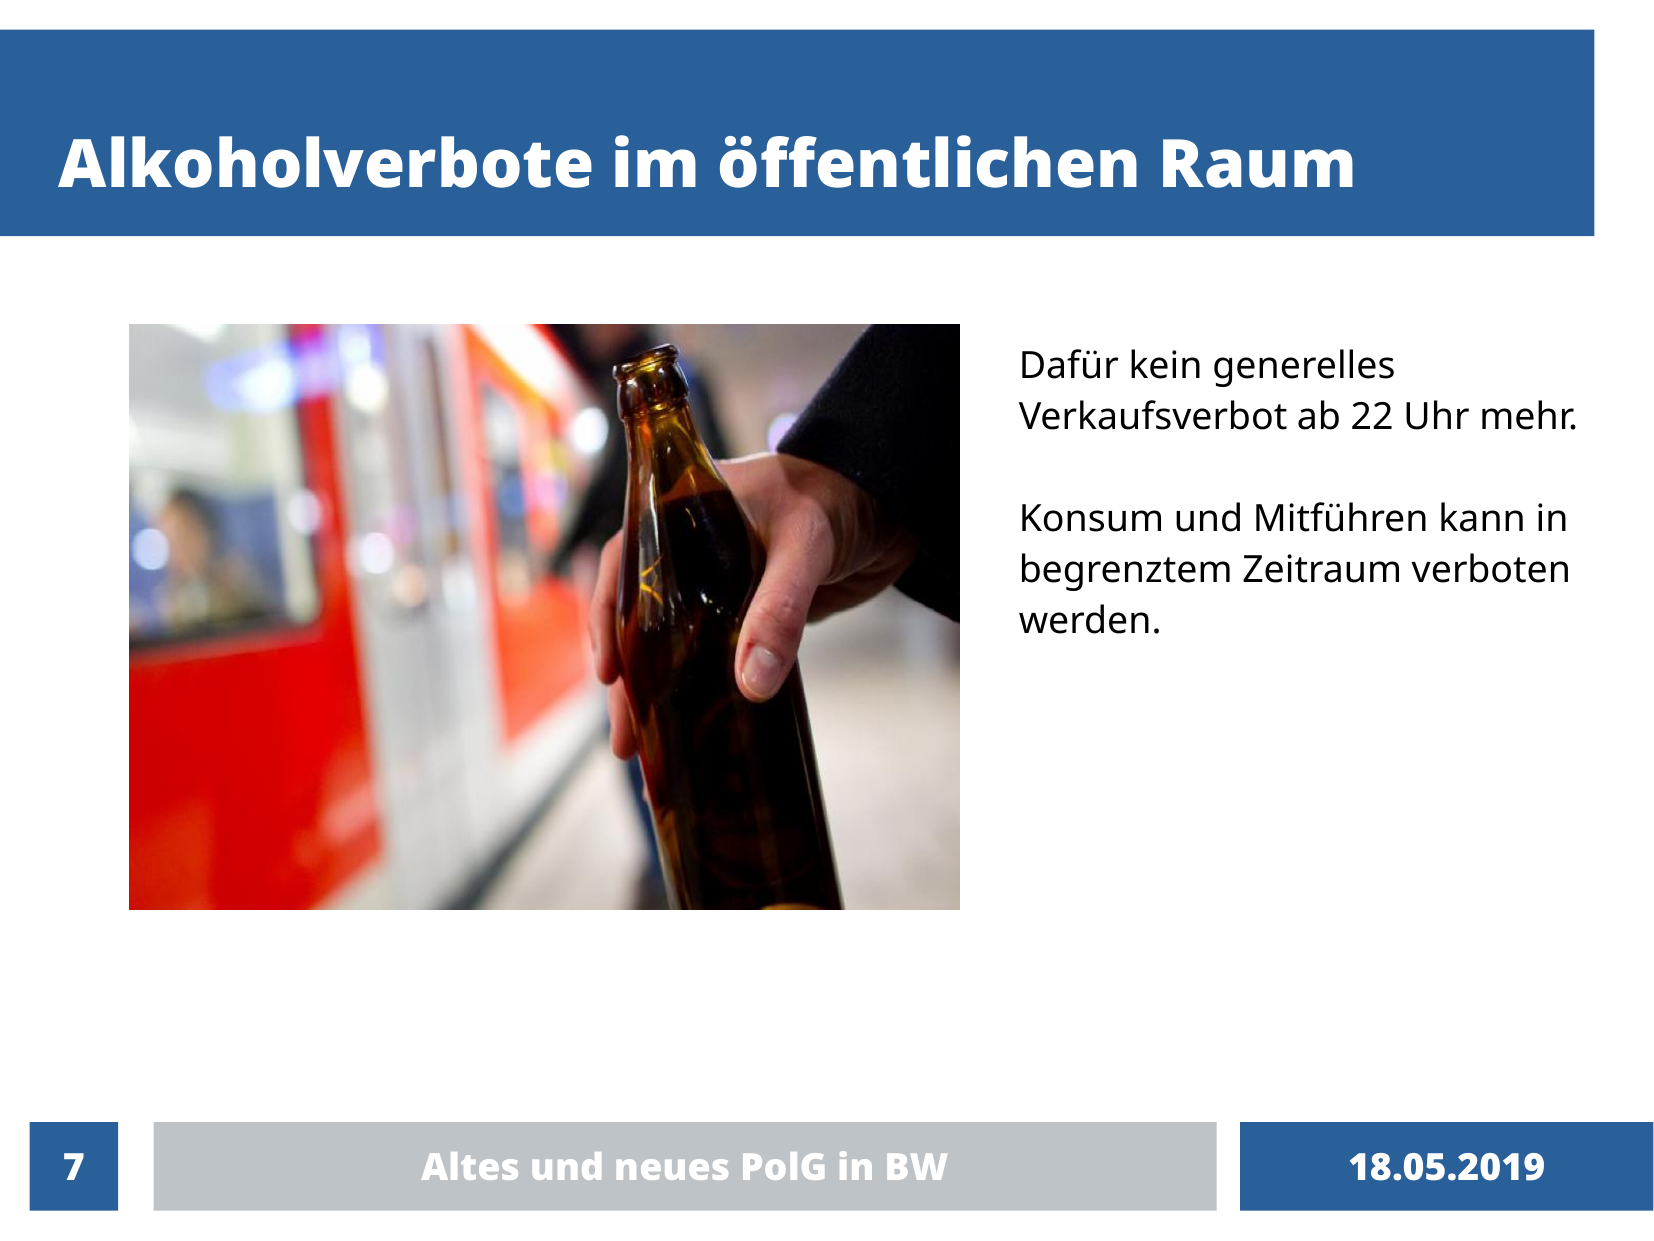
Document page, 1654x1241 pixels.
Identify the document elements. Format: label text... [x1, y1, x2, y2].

picture [129, 324, 960, 910]
text_box Dafür kein generelles Verkaufsverbot ab 22 Uhr mehr. Konsum und Mitführen kann in begrenztem Zeitraum verboten werden. [1003, 330, 1630, 738]
title Alkoholverbote im öffentlichen Raum [59, 59, 1595, 207]
